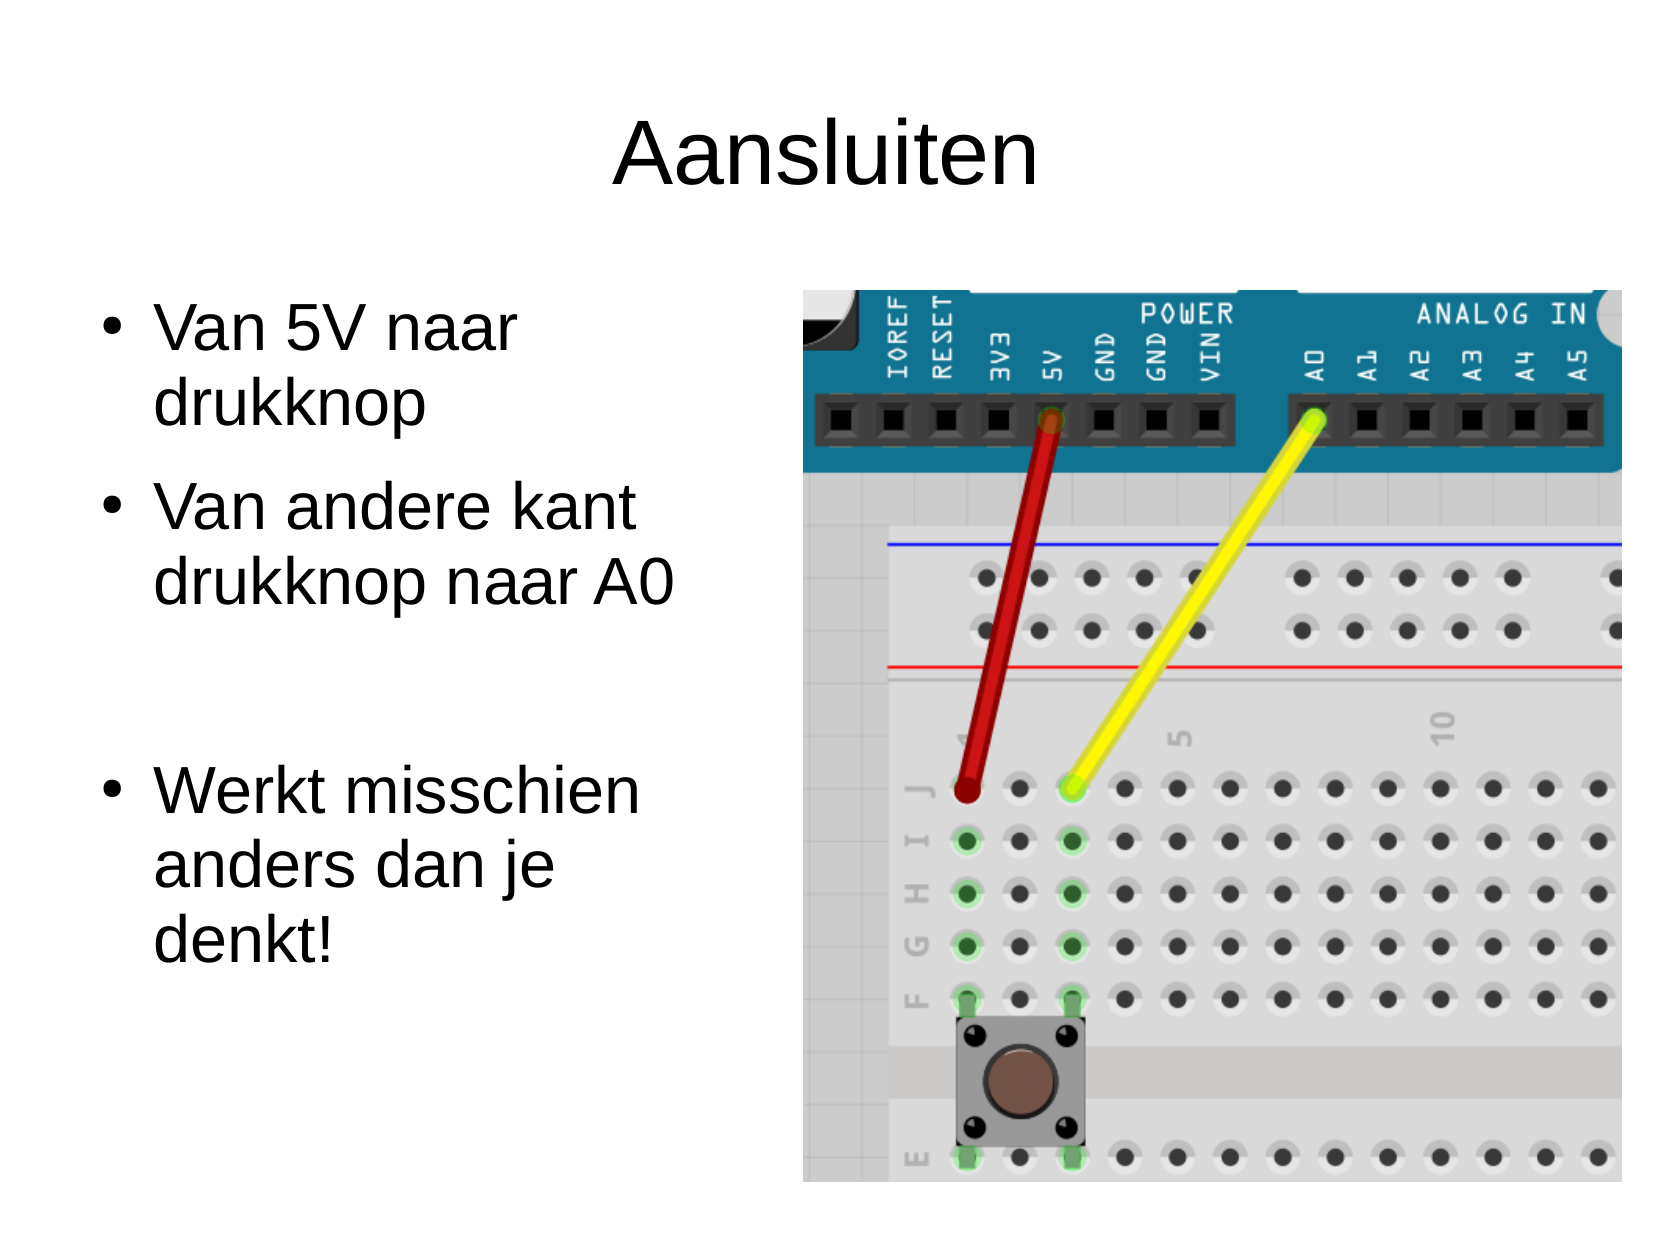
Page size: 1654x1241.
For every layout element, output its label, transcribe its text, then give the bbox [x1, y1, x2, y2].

list Van 5V naar drukknop Van andere kant drukknop naar A0 Werkt misschien anders dan je denkt! [82, 290, 756, 1205]
title Aansluiten [82, 49, 1571, 257]
picture [803, 290, 1622, 1182]
